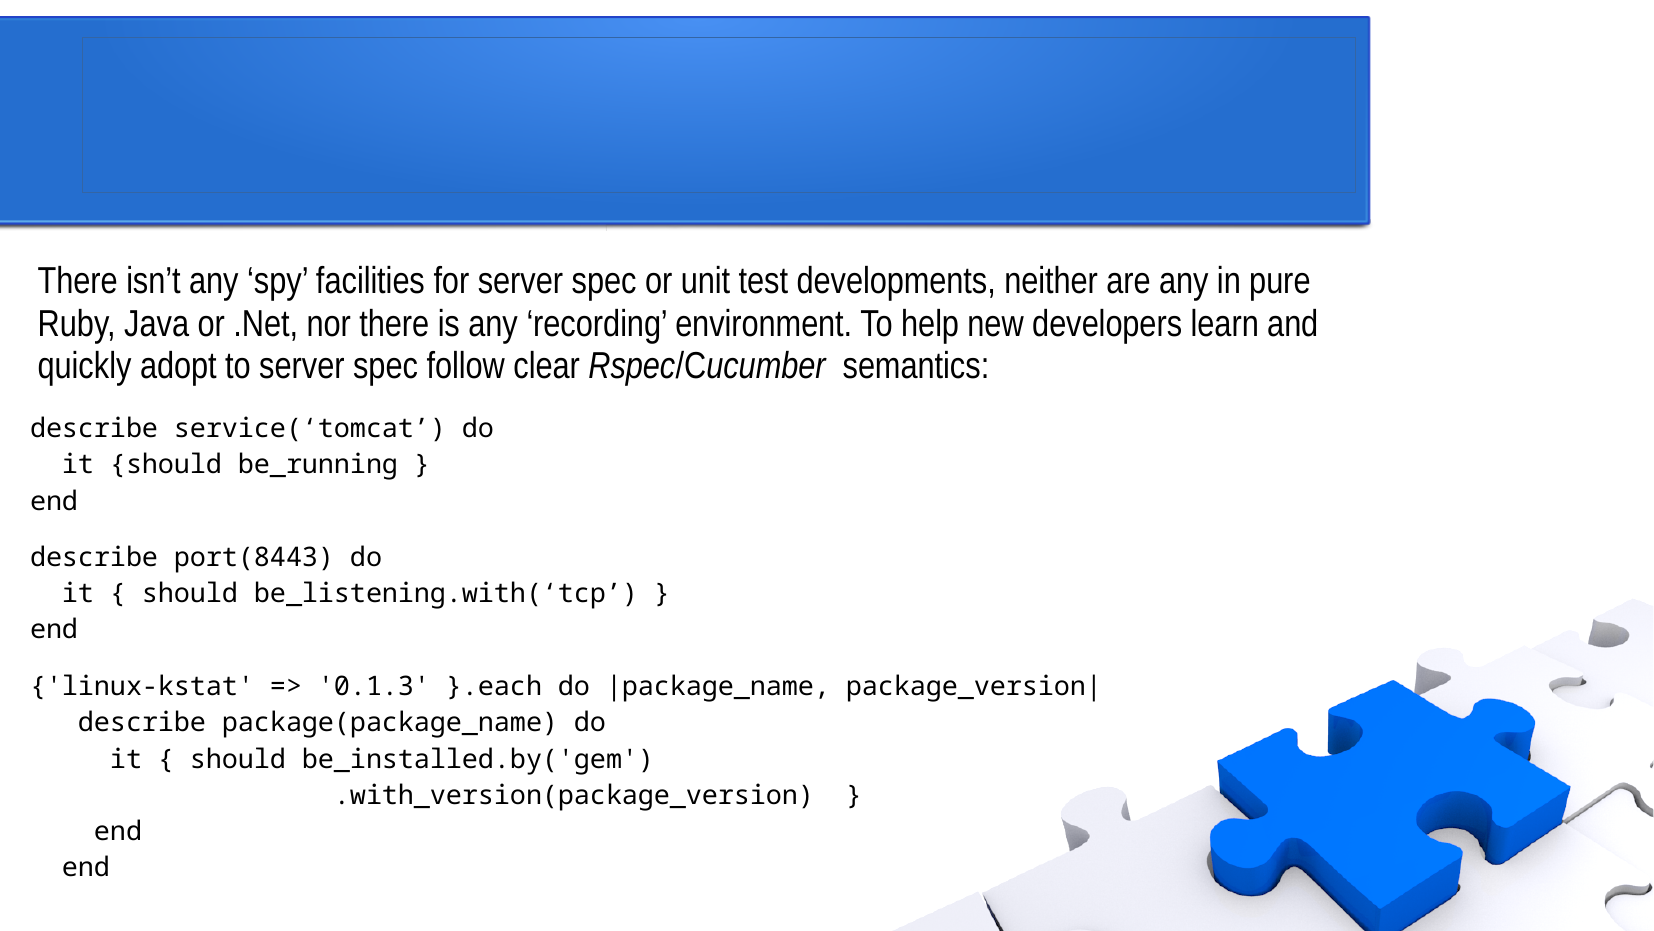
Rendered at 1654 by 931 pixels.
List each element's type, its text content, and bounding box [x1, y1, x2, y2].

list describe service(‘tomcat’) do it {should be_running } end describe port(8443) do it { should be_listening.with(‘tcp’) } end {'linux-kstat' => '0.1.3' }.each do |package_name, package_version| describe package(package_name) do it { should be_installed.by('gem') .with_version(package_version) } end end [30, 405, 1328, 931]
picture [1328, 491, 1654, 931]
picture [0, 16, 1375, 231]
list There isn’t any ‘spy’ facilities for server spec or unit test developments, neither are any in pure Ruby, Java or .Net, nor there is any ‘recording’ environment. To help new developers learn and quickly adopt to server spec follow clear Rspec/Cucumber semantics: [37, 225, 1351, 421]
title [82, 37, 1356, 193]
